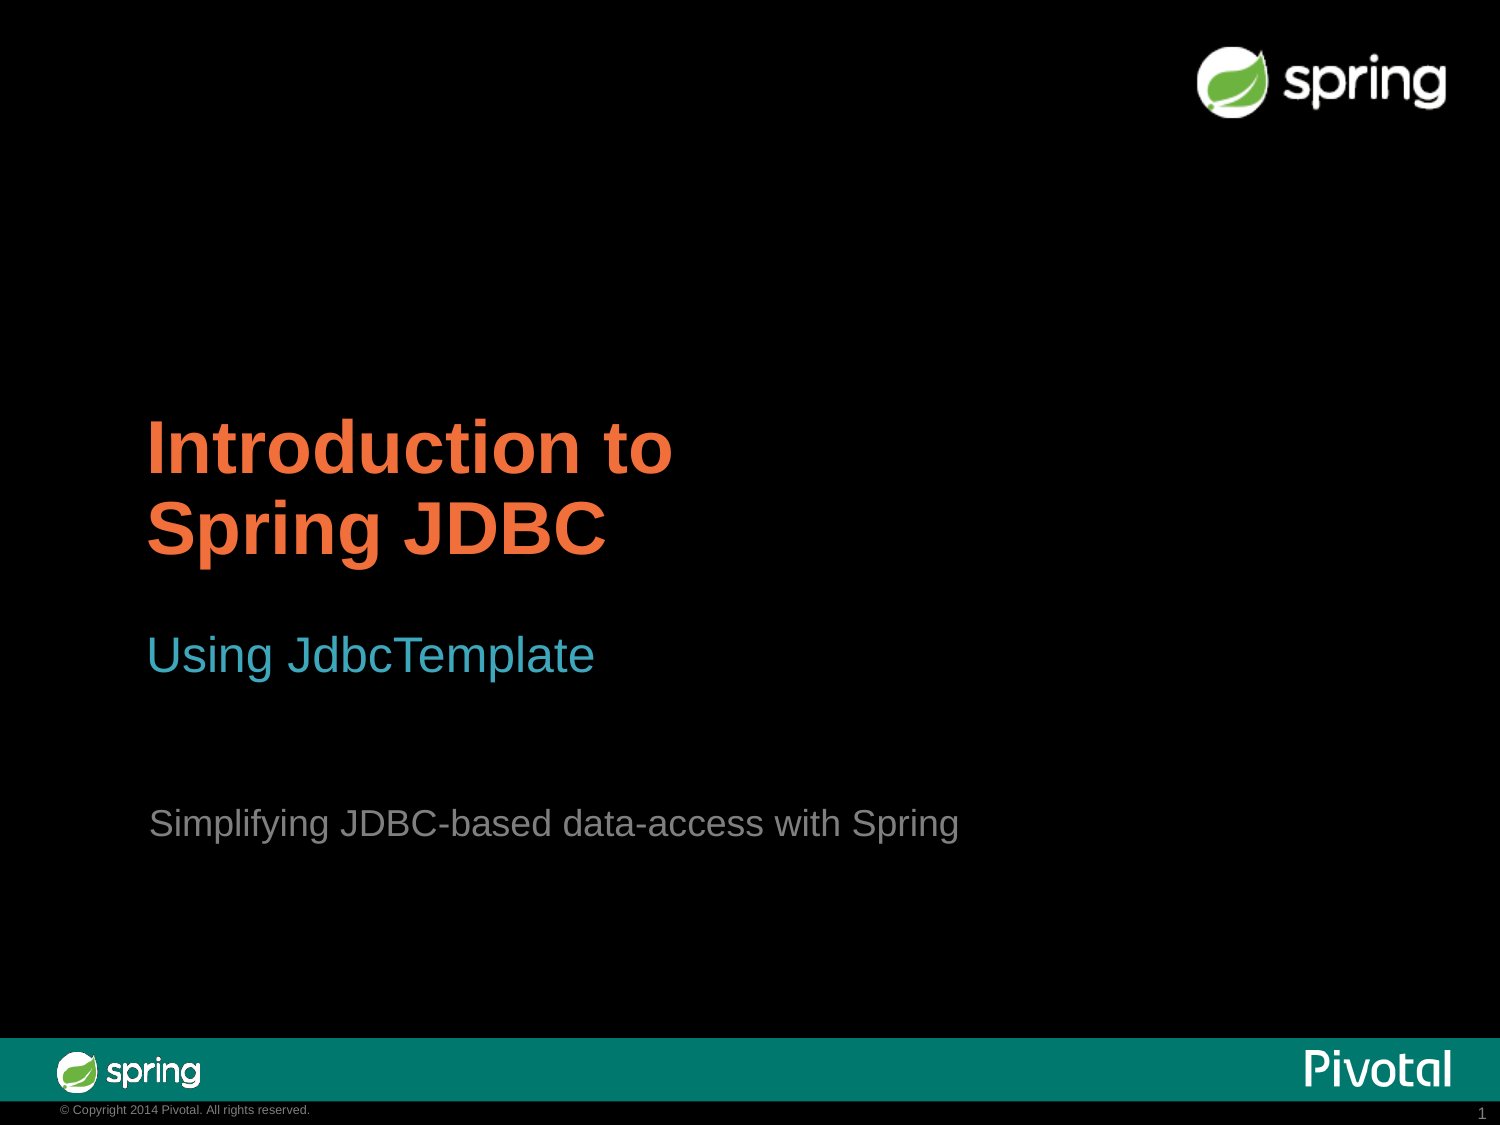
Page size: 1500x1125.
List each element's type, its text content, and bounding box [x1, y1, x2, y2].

picture [32, 1041, 210, 1103]
text_box Using JdbcTemplate [146, 622, 1139, 683]
picture [1155, 28, 1465, 136]
title Introduction to Spring JDBC [146, 399, 866, 571]
picture [1304, 1047, 1452, 1090]
list Simplifying JDBC-based data-access with Spring [148, 798, 974, 845]
